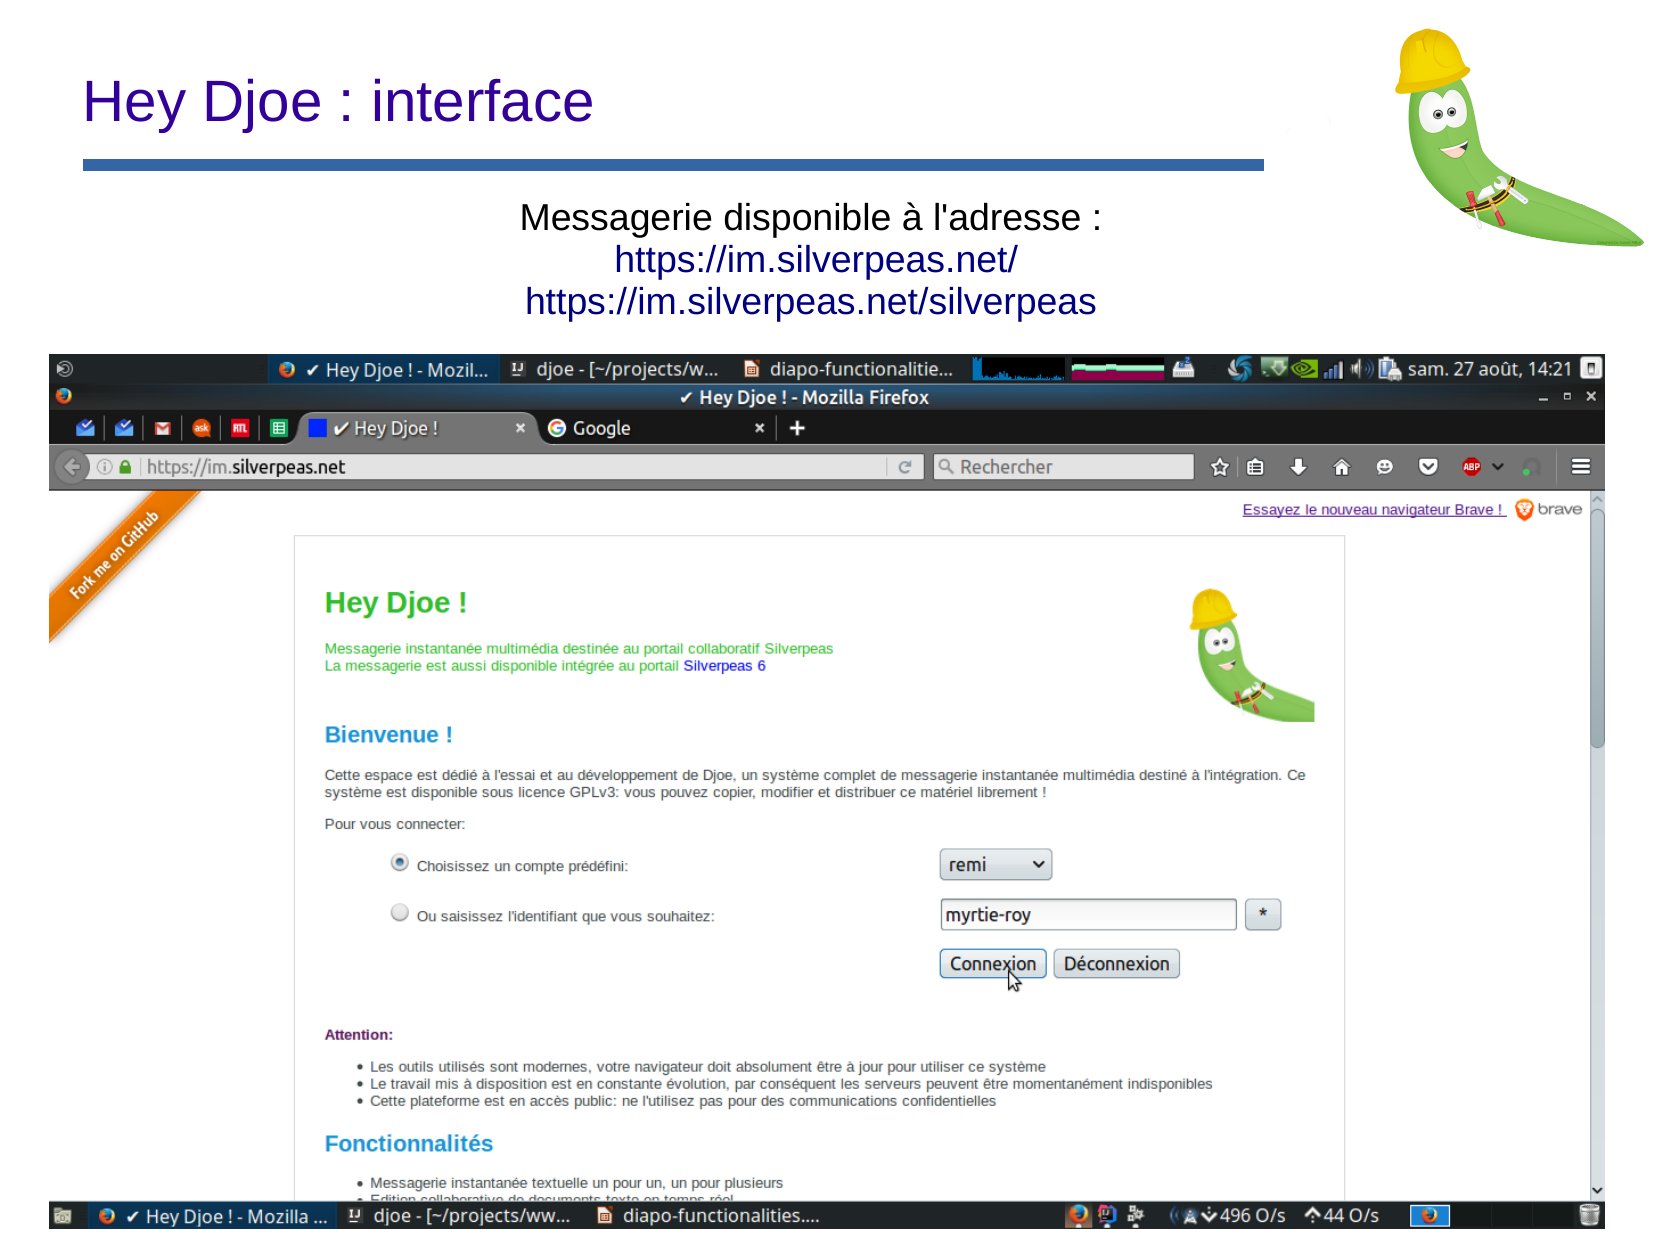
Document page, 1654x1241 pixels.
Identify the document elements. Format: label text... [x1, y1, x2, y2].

title Hey Djoe : interface [82, 49, 1264, 154]
picture [1286, 23, 1647, 248]
picture [49, 354, 1605, 1229]
text_box Messagerie disponible à l'adresse : https://im.silverpeas.net/ https://im.silverpeas.net/silverpeas [504, 188, 1149, 354]
